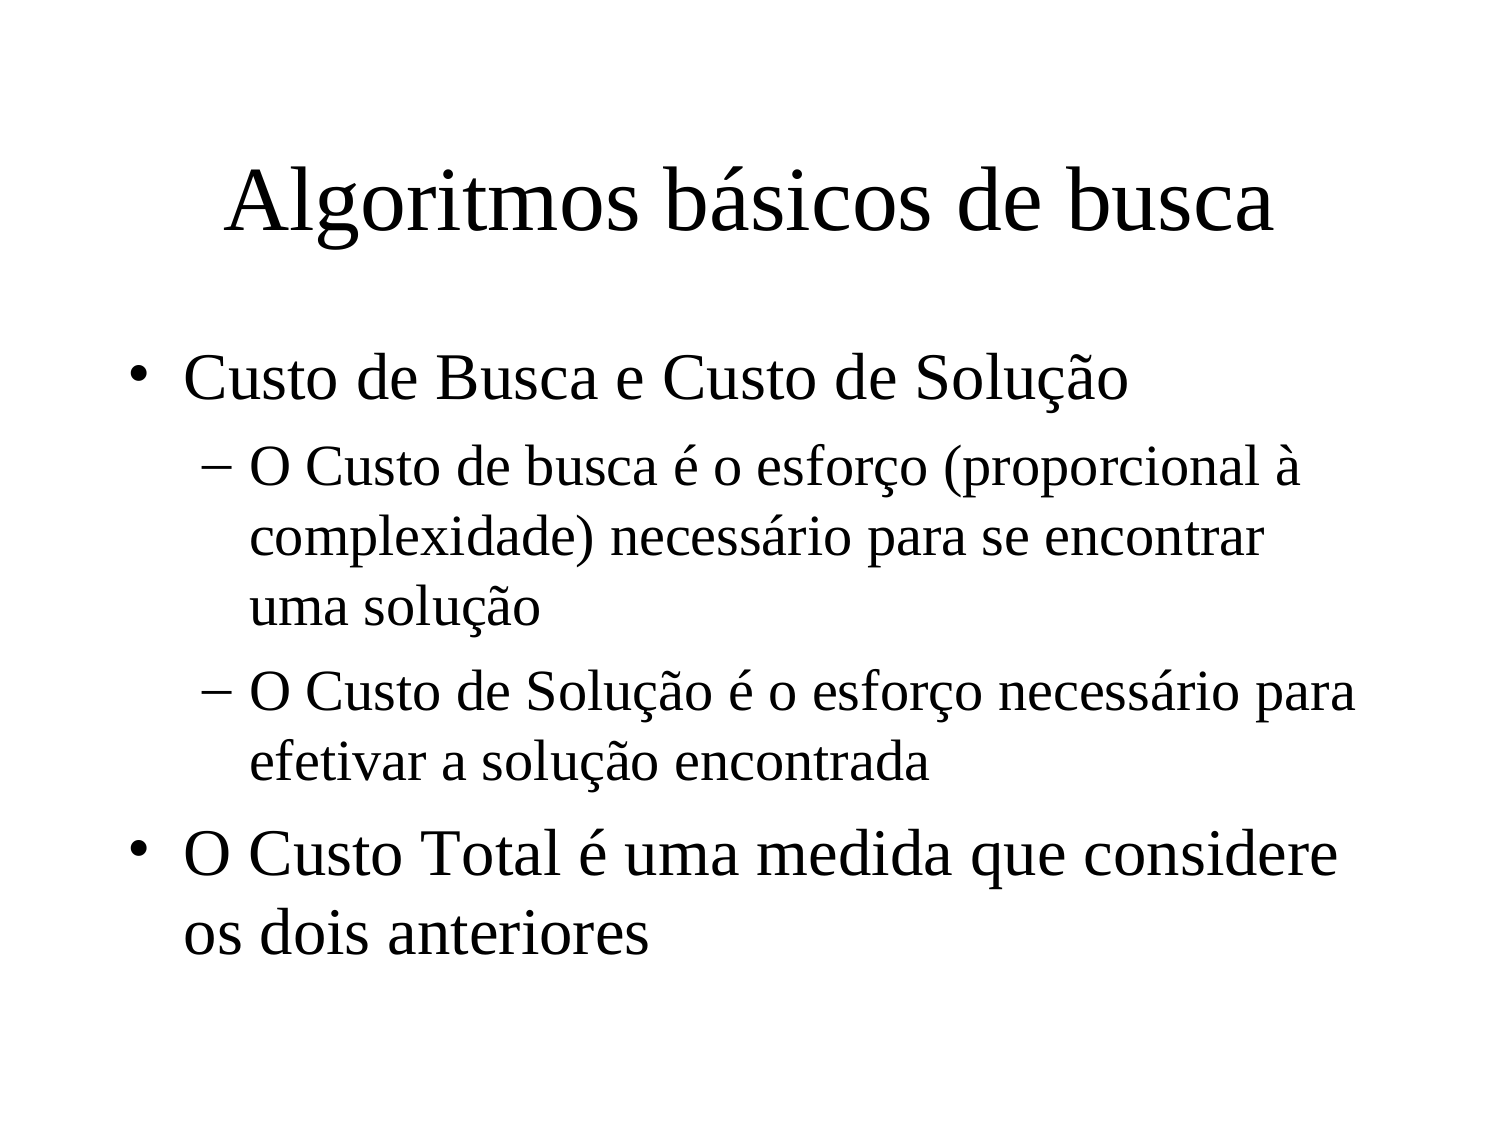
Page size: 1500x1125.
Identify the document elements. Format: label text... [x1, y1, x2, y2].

list Custo de Busca e Custo de Solução O Custo de busca é o esforço (proporcional à complexidade) necessário para se encontrar uma solução O Custo de Solução é o esforço necessário para efetivar a solução encontrada O Custo Total é uma medida que considere os dois anteriores [112, 324, 1388, 1001]
title Algoritmos básicos de busca [112, 99, 1388, 288]
